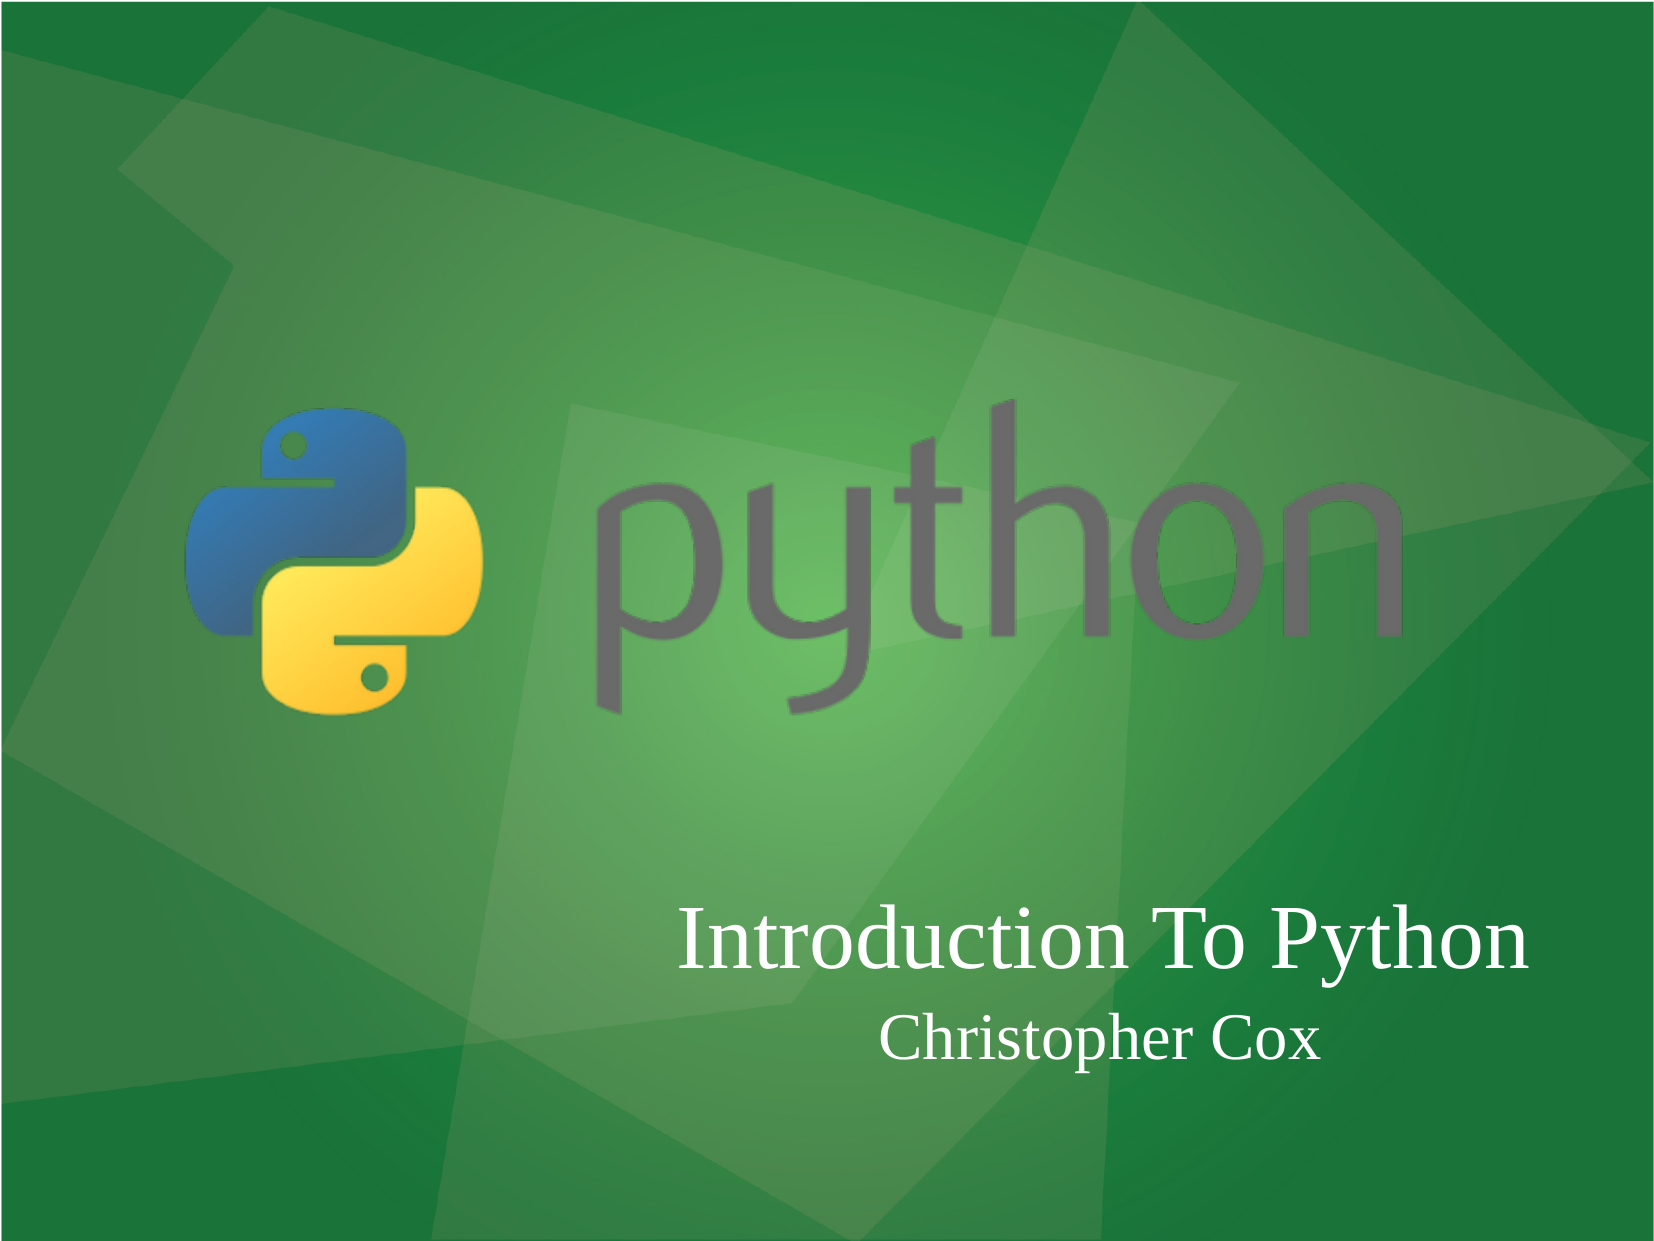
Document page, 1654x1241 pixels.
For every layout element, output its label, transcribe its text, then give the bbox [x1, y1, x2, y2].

picture [0, 0, 1654, 1241]
subtitle Christopher Cox [744, 980, 1457, 1094]
title Introduction To Python [600, 862, 1609, 1013]
